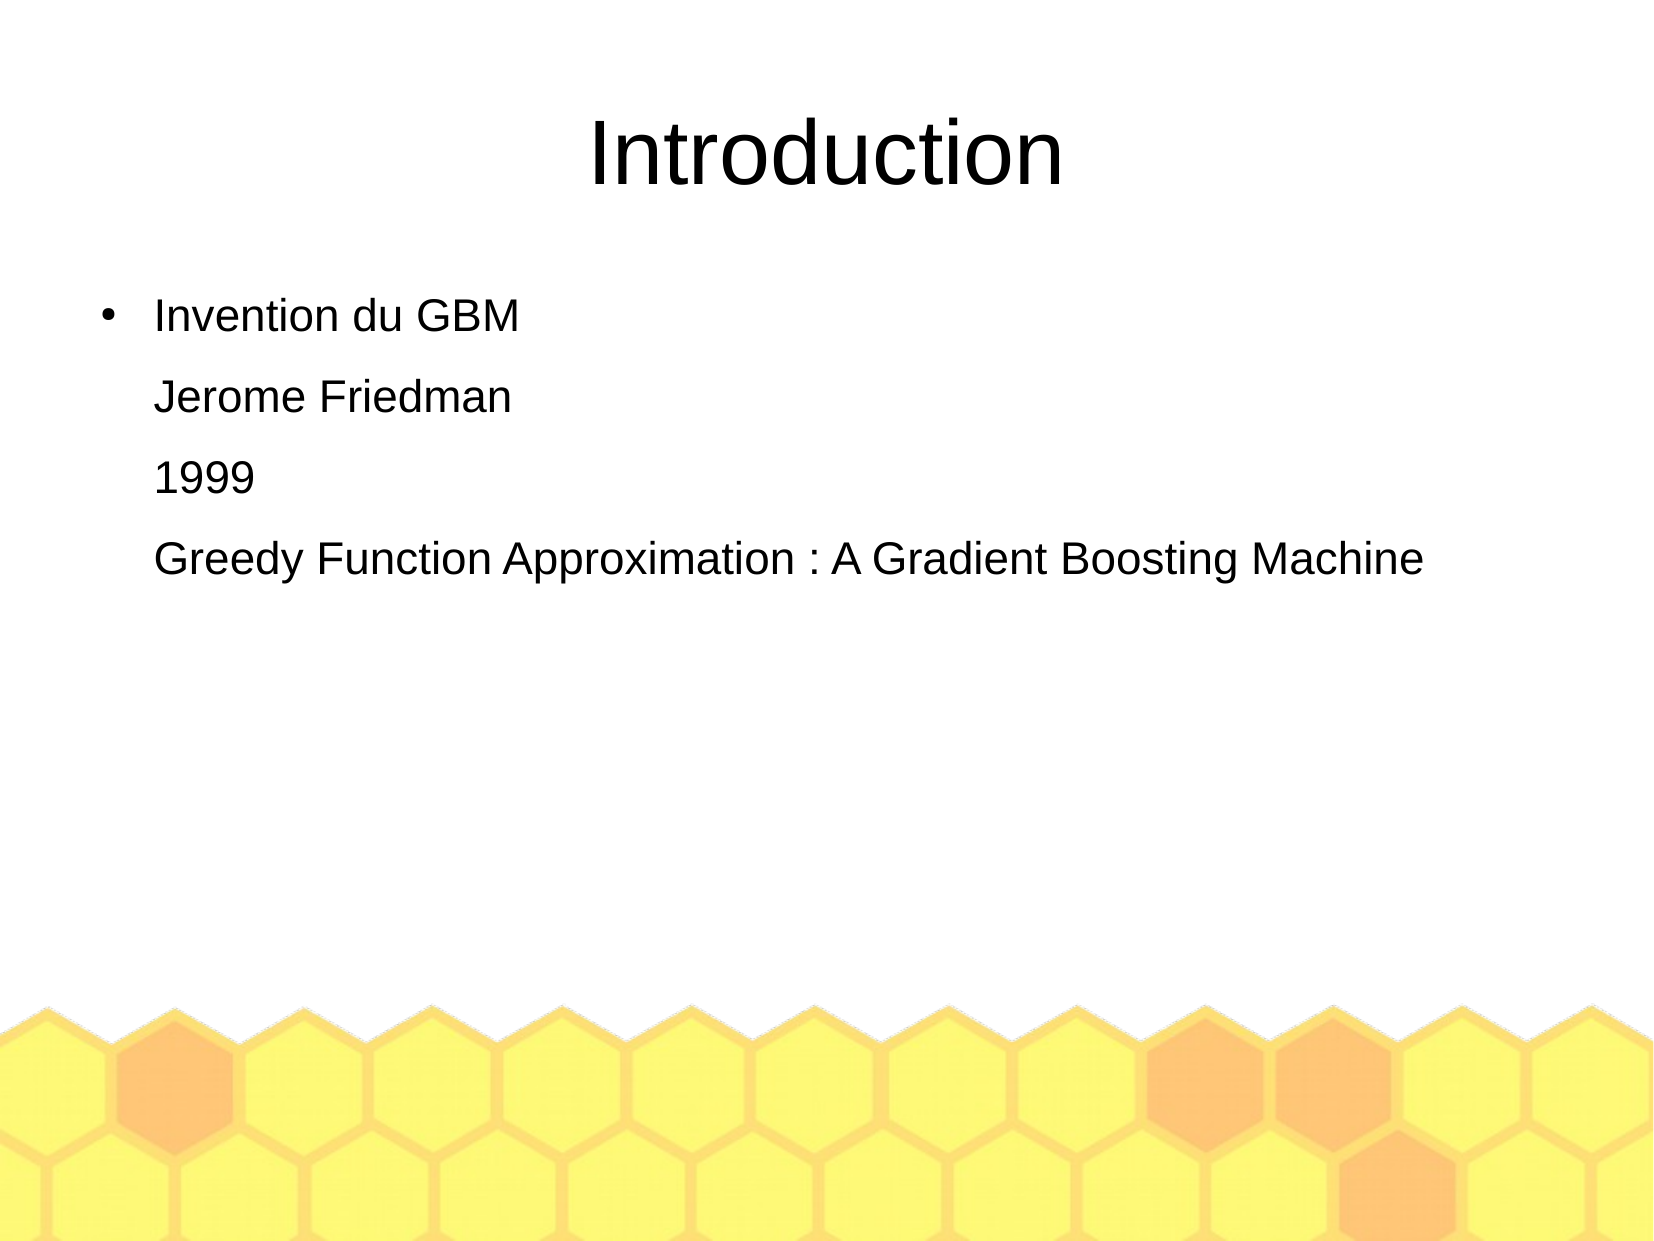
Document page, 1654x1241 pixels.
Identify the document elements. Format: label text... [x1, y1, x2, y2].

title Introduction [82, 49, 1571, 257]
picture [0, 1001, 1654, 1241]
list Invention du GBM Jerome Friedman 1999 Greedy Function Approximation : A Gradient Boosting Machine [82, 290, 1571, 1010]
